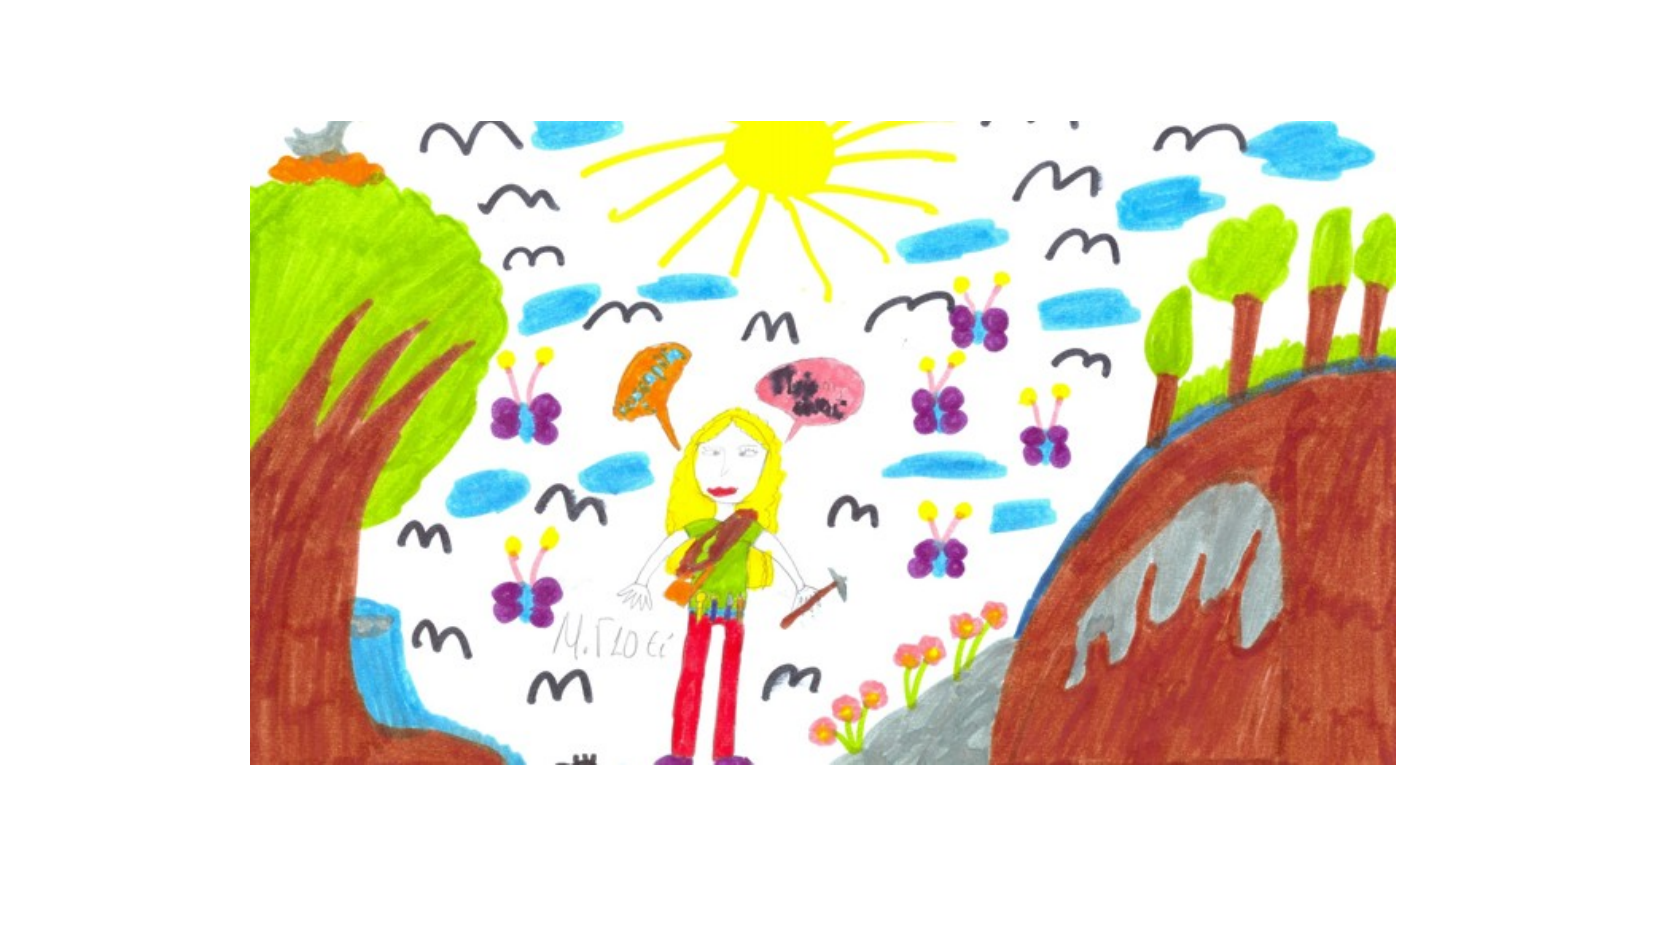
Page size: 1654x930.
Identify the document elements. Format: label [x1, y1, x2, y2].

picture [250, 121, 1396, 766]
